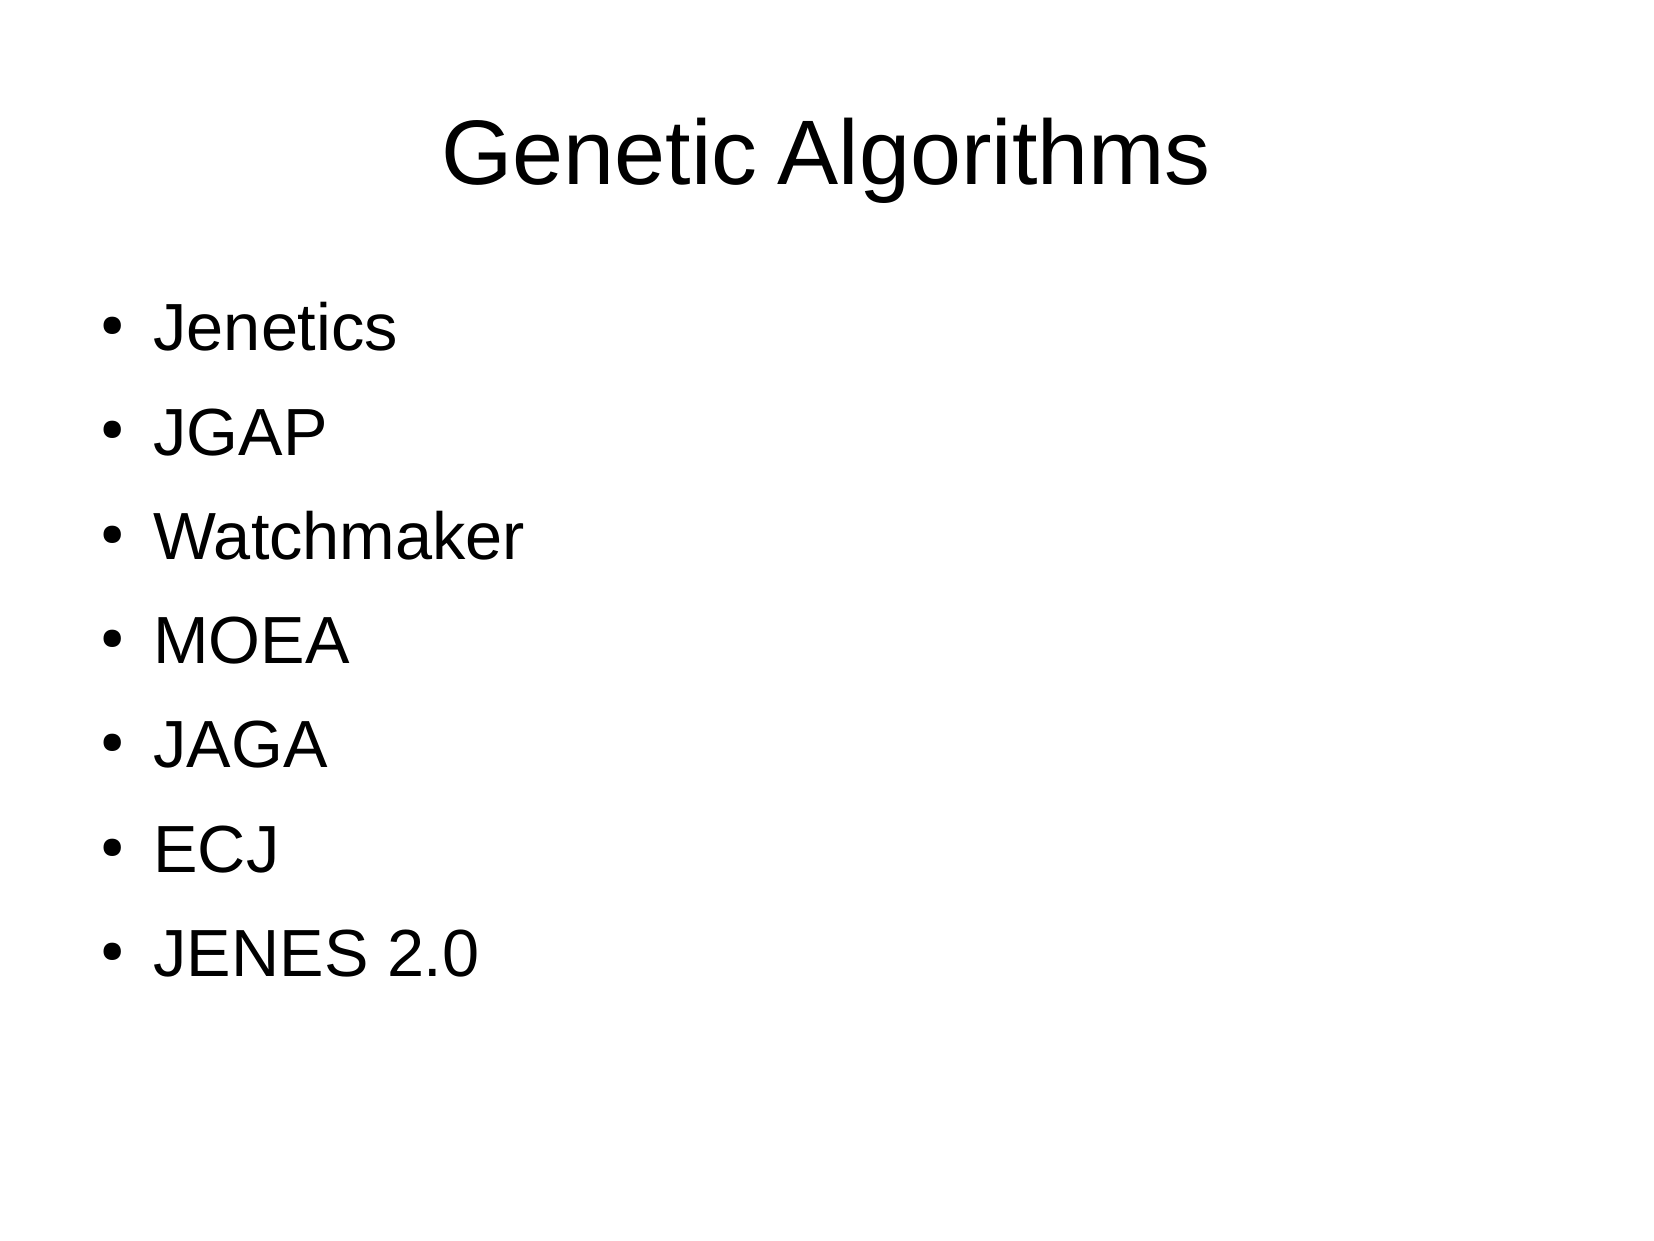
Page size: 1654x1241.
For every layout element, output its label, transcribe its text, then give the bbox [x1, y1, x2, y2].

list Jenetics JGAP Watchmaker MOEA JAGA ECJ JENES 2.0 [82, 290, 1571, 1109]
title Genetic Algorithms [82, 49, 1571, 257]
